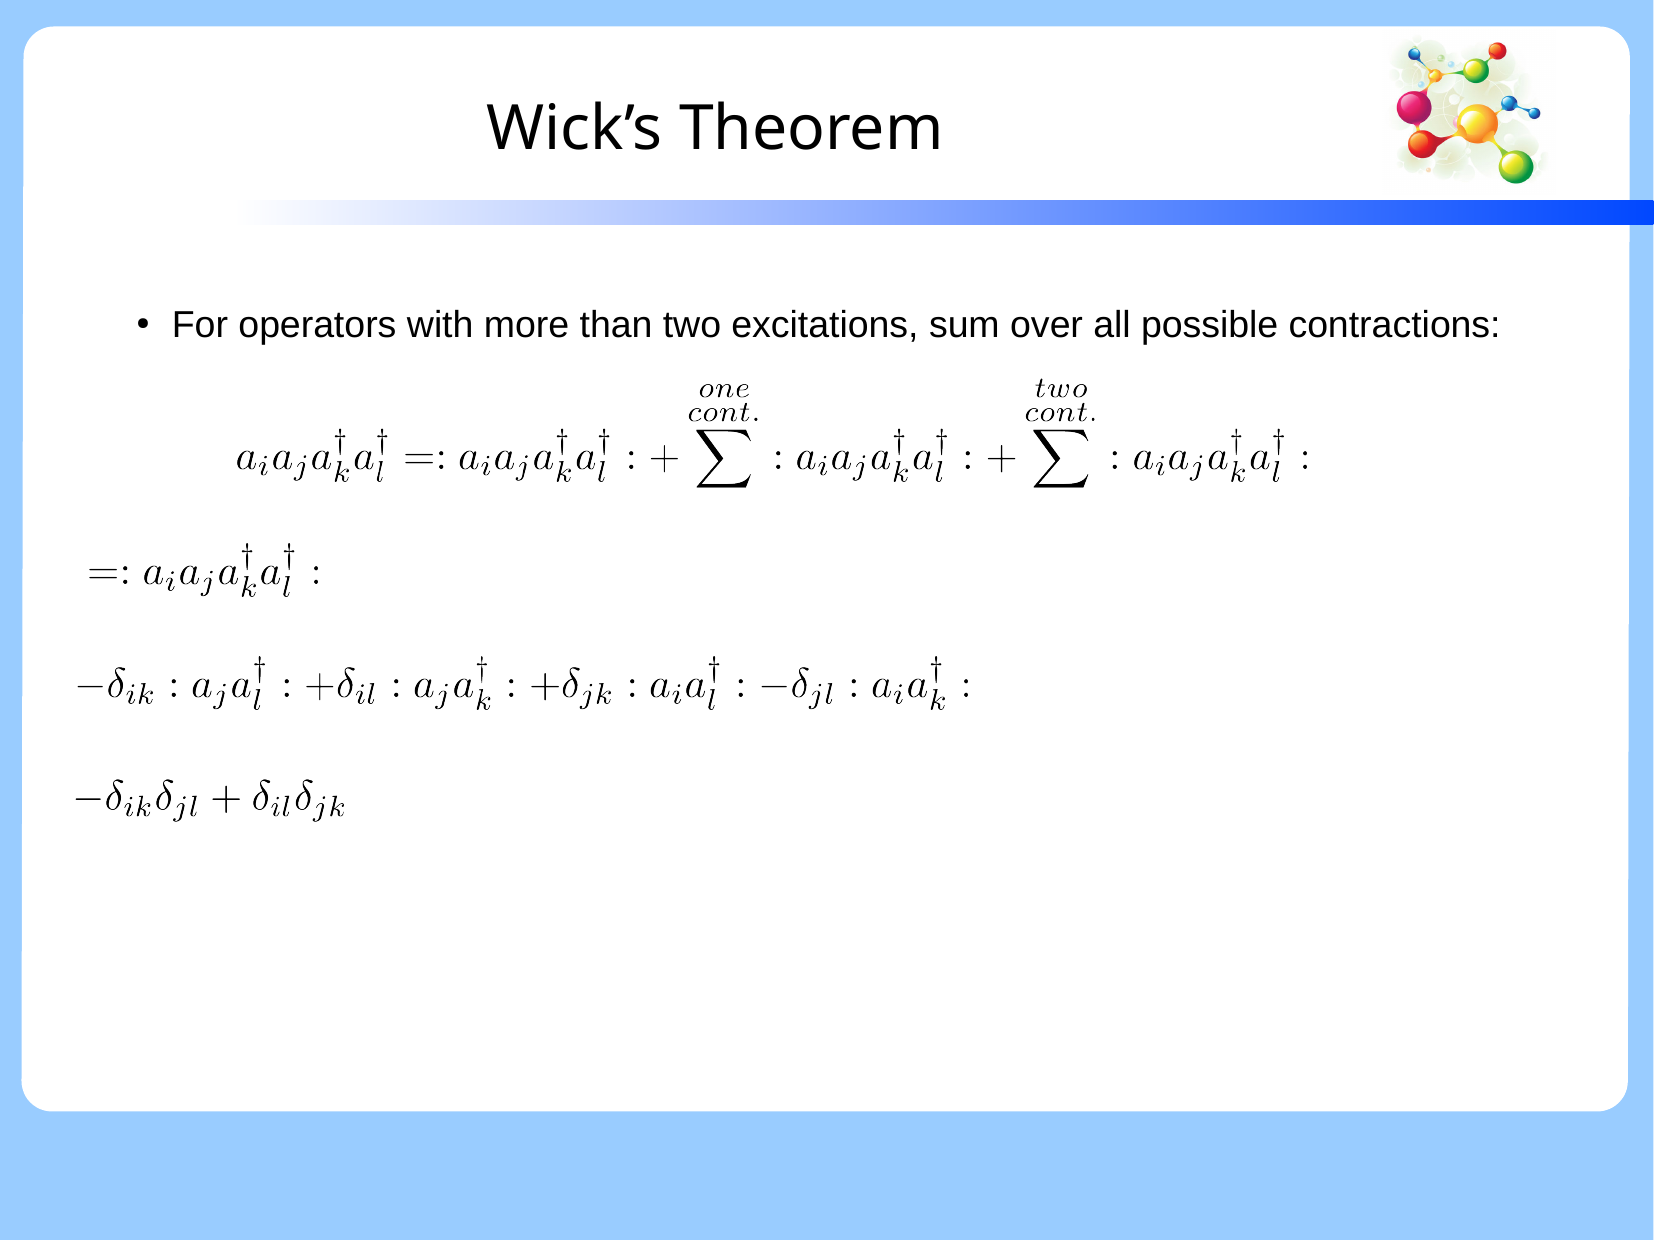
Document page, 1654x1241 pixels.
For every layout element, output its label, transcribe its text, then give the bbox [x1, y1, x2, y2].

table_cell [873, 201, 877, 224]
title Wick’s Theorem [82, 49, 1332, 201]
table_cell [956, 201, 961, 224]
picture [1382, 29, 1556, 195]
picture [237, 378, 1307, 488]
text_box For operators with more than two excitations, sum over all possible contractions: [121, 254, 1523, 1241]
picture [75, 779, 344, 822]
picture [89, 543, 318, 598]
picture [77, 656, 968, 710]
